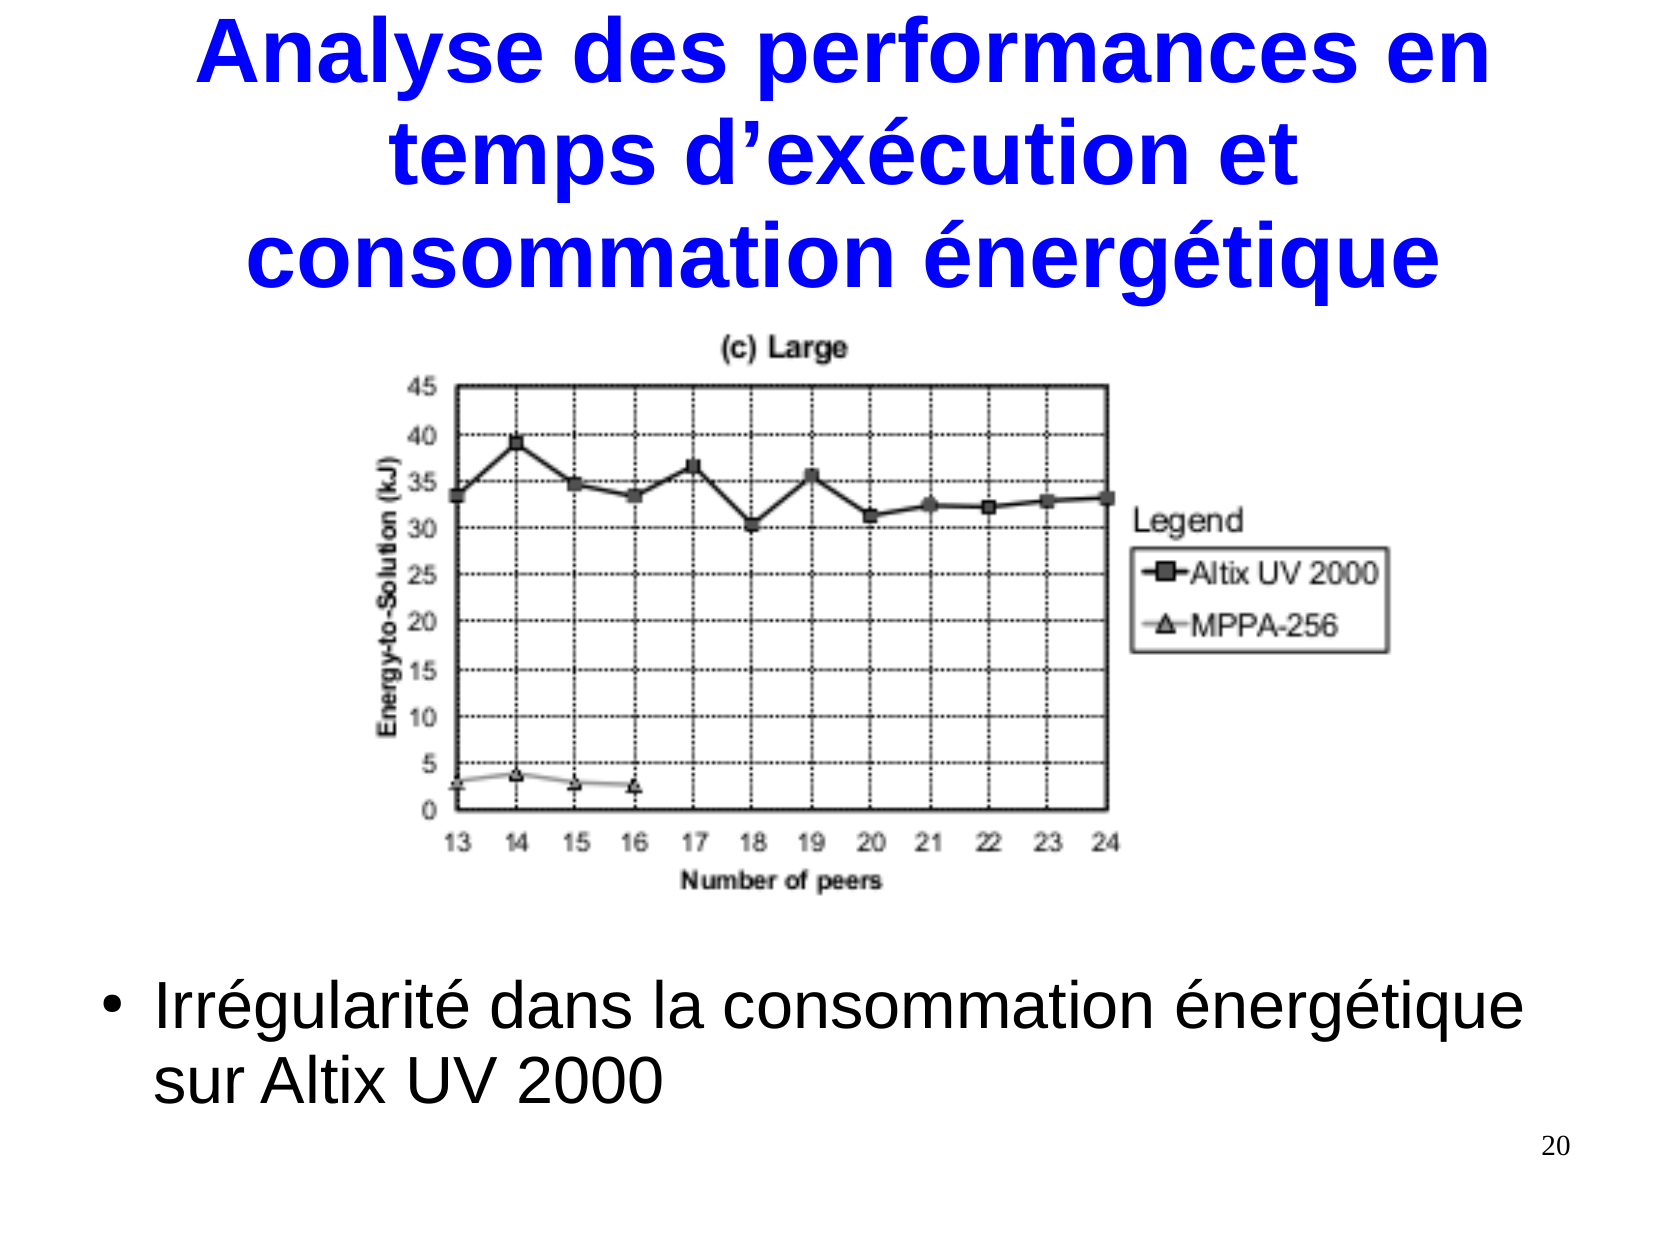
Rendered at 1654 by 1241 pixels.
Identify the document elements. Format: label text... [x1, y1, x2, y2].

list Irrégularité dans la consommation énergétique sur Altix UV 2000 [82, 968, 1607, 1193]
picture [368, 318, 1458, 922]
title Analyse des performances en temps d’exécution et consommation énergétique [82, 0, 1571, 308]
